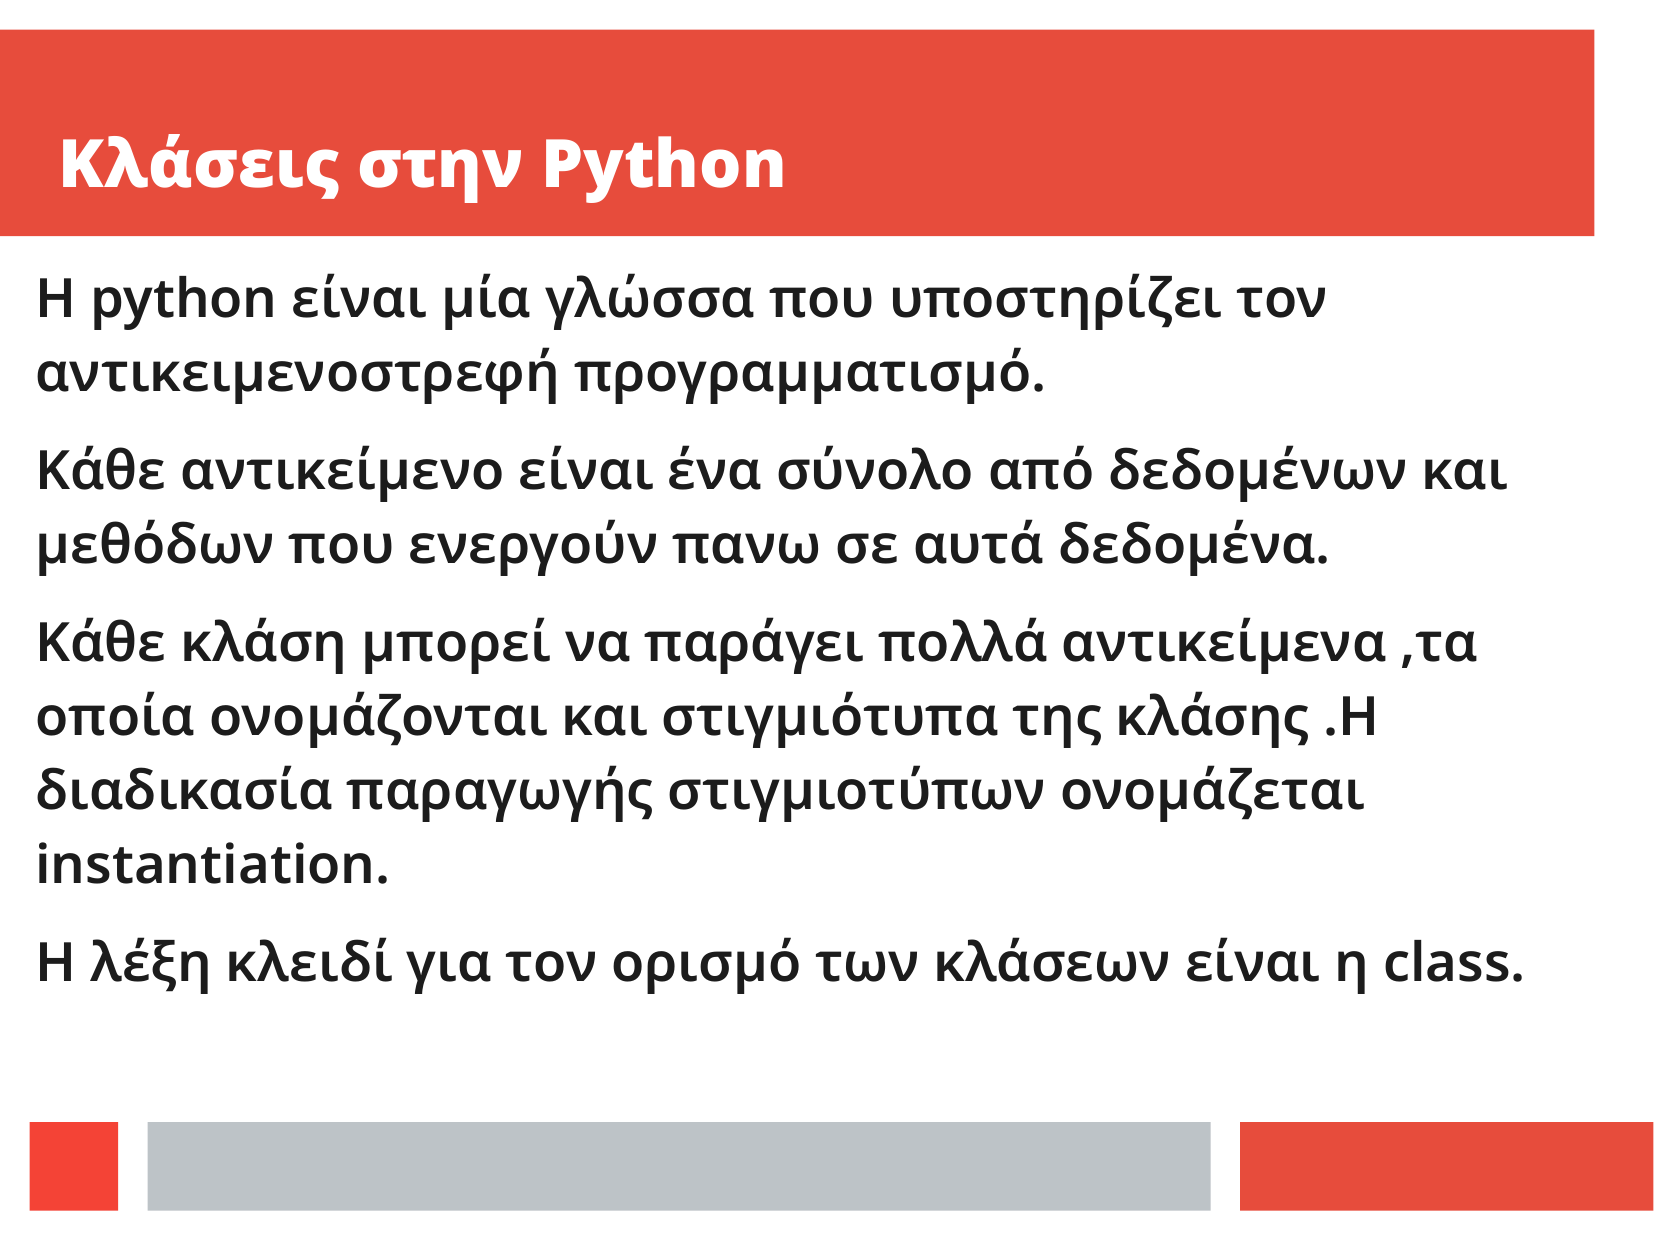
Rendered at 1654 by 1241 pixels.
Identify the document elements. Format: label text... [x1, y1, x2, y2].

title Κλάσεις στην Python [59, 59, 1595, 207]
list H python είναι μία γλώσσα που υποστηρίζει τον αντικειμενοστρεφή προγραμματισμό. Kάθε αντικείμενο είναι ένα σύνολο από δεδομένων και μεθόδων που ενεργούν πανω σε αυτά δεδομένα. Κάθε κλάση μπορεί να παράγει πολλά αντικείμενα ,τα οποία ονομάζονται και στιγμιότυπα της κλάσης .Η διαδικασία παραγωγής στιγμιοτύπων ονομάζεται instantiation. H λέξη κλειδί για τον ορισμό των κλάσεων είναι η class. [35, 259, 1642, 1099]
